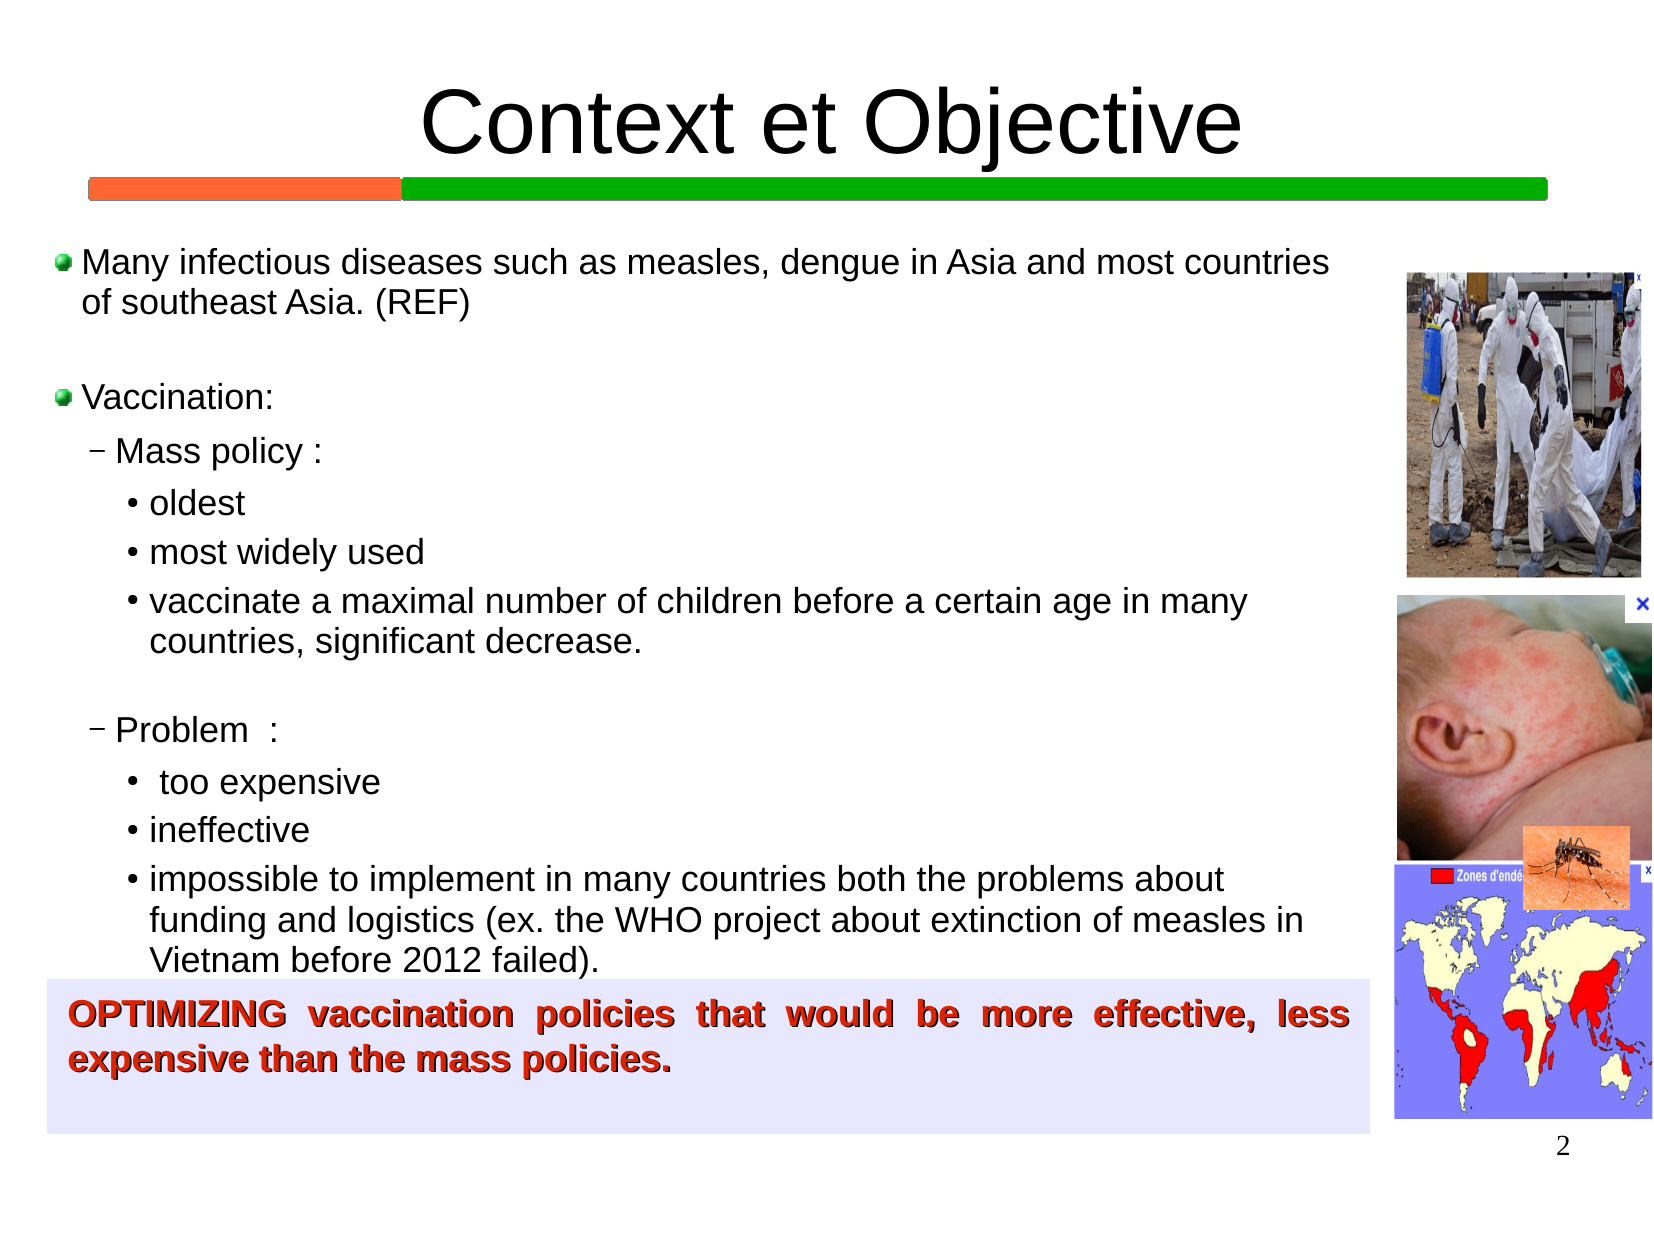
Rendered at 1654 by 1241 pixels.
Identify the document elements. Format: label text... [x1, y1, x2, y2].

picture [1405, 271, 1642, 579]
title Context et Objective [88, 18, 1577, 226]
picture [1393, 590, 1654, 1123]
list Many infectious diseases such as measles, dengue in Asia and most countries of southeast Asia. (REF) Vaccination: Mass policy : oldest most widely used vaccinate a maximal number of children before a certain age in many countries, significant decrease. Problem : too expensive ineffective impossible to implement in many countries both the problems about funding and logistics (ex. the WHO project about extinction of measles in Vietnam before 2012 failed). [47, 242, 1406, 985]
text_box OPTIMIZING vaccination policies that would be more effective, less expensive than the mass policies. [47, 978, 1371, 1134]
text_box [88, 177, 1548, 201]
